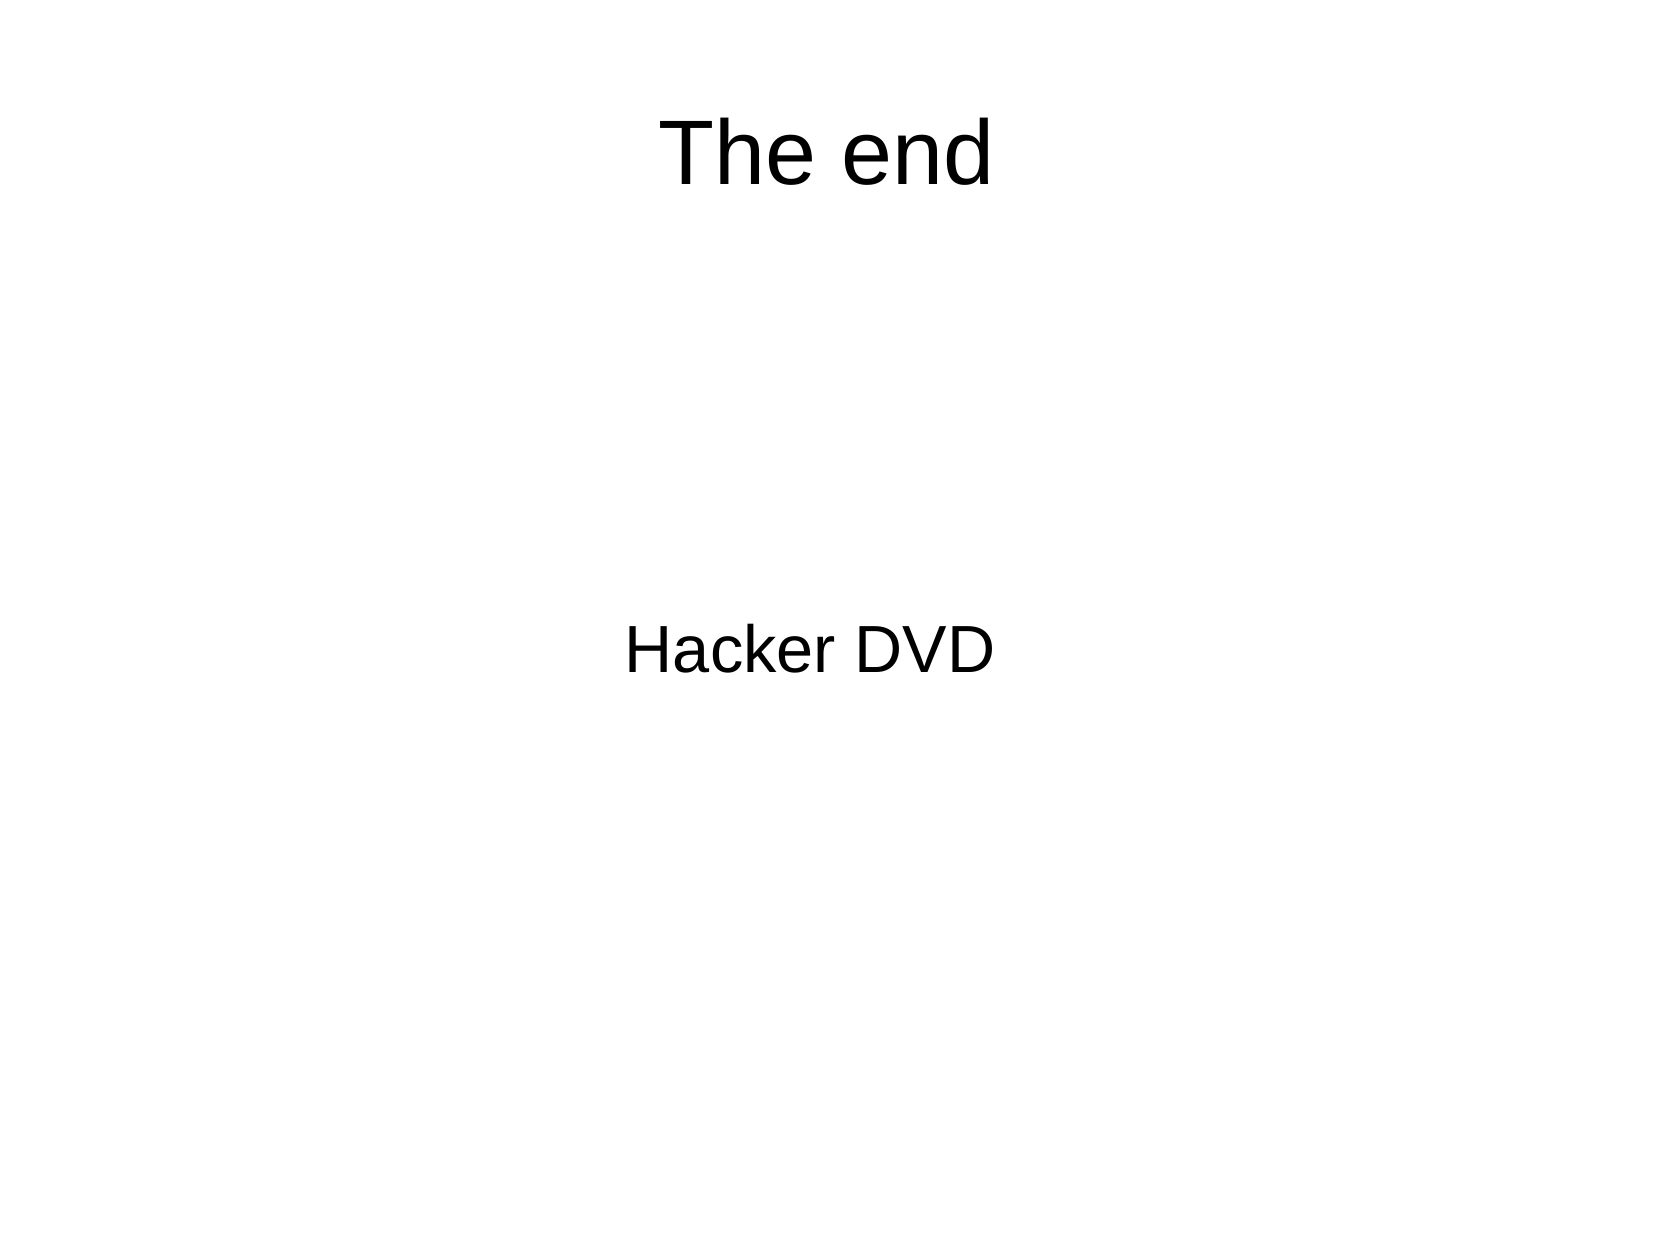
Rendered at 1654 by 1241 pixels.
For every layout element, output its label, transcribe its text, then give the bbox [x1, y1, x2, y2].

subtitle Hacker DVD [82, 290, 1538, 1010]
title The end [82, 49, 1571, 257]
